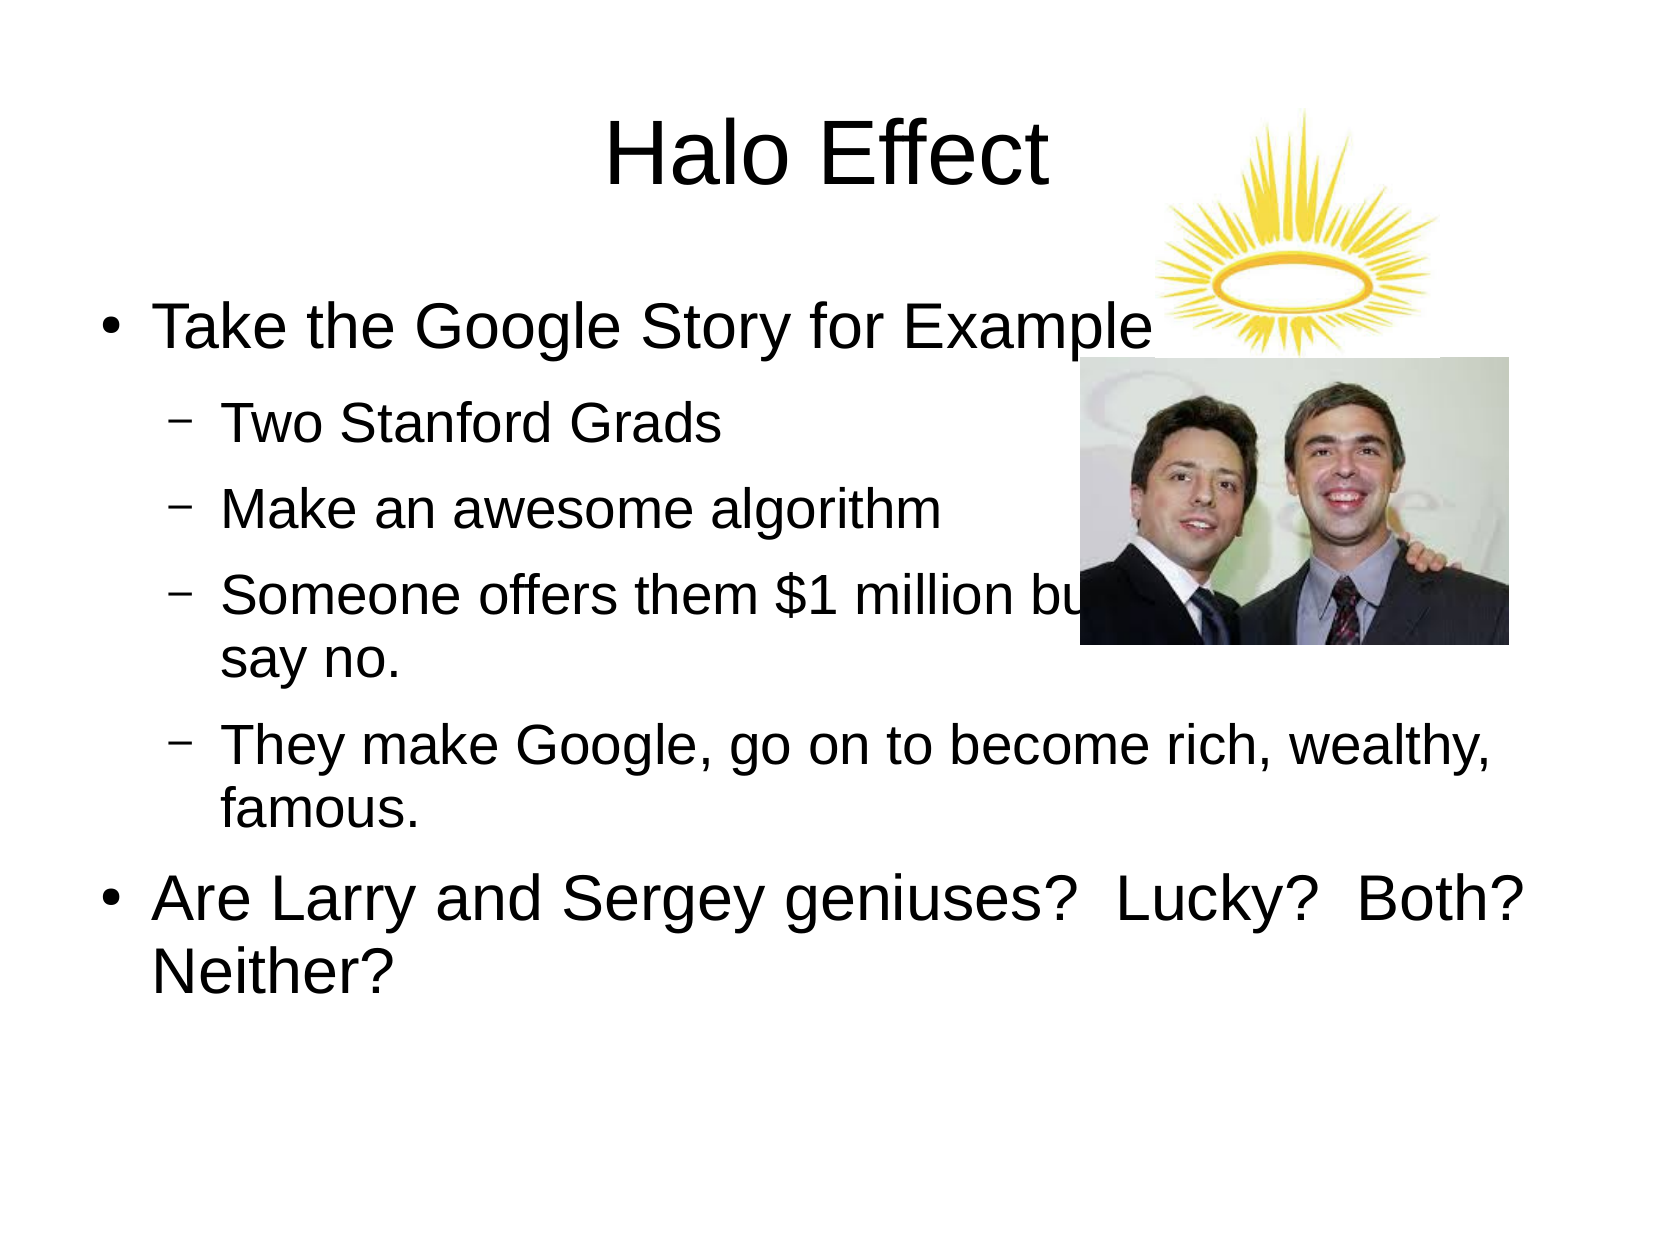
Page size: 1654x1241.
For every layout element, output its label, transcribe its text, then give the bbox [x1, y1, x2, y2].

list Take the Google Story for Example: Two Stanford Grads Make an awesome algorithm Someone offers them $1 million bucks to sell, they say no. They make Google, go on to become rich, wealthy, famous. Are Larry and Sergey geniuses? Lucky? Both? Neither? [82, 290, 1571, 1010]
picture [1080, 108, 1509, 646]
title Halo Effect [82, 49, 1571, 257]
